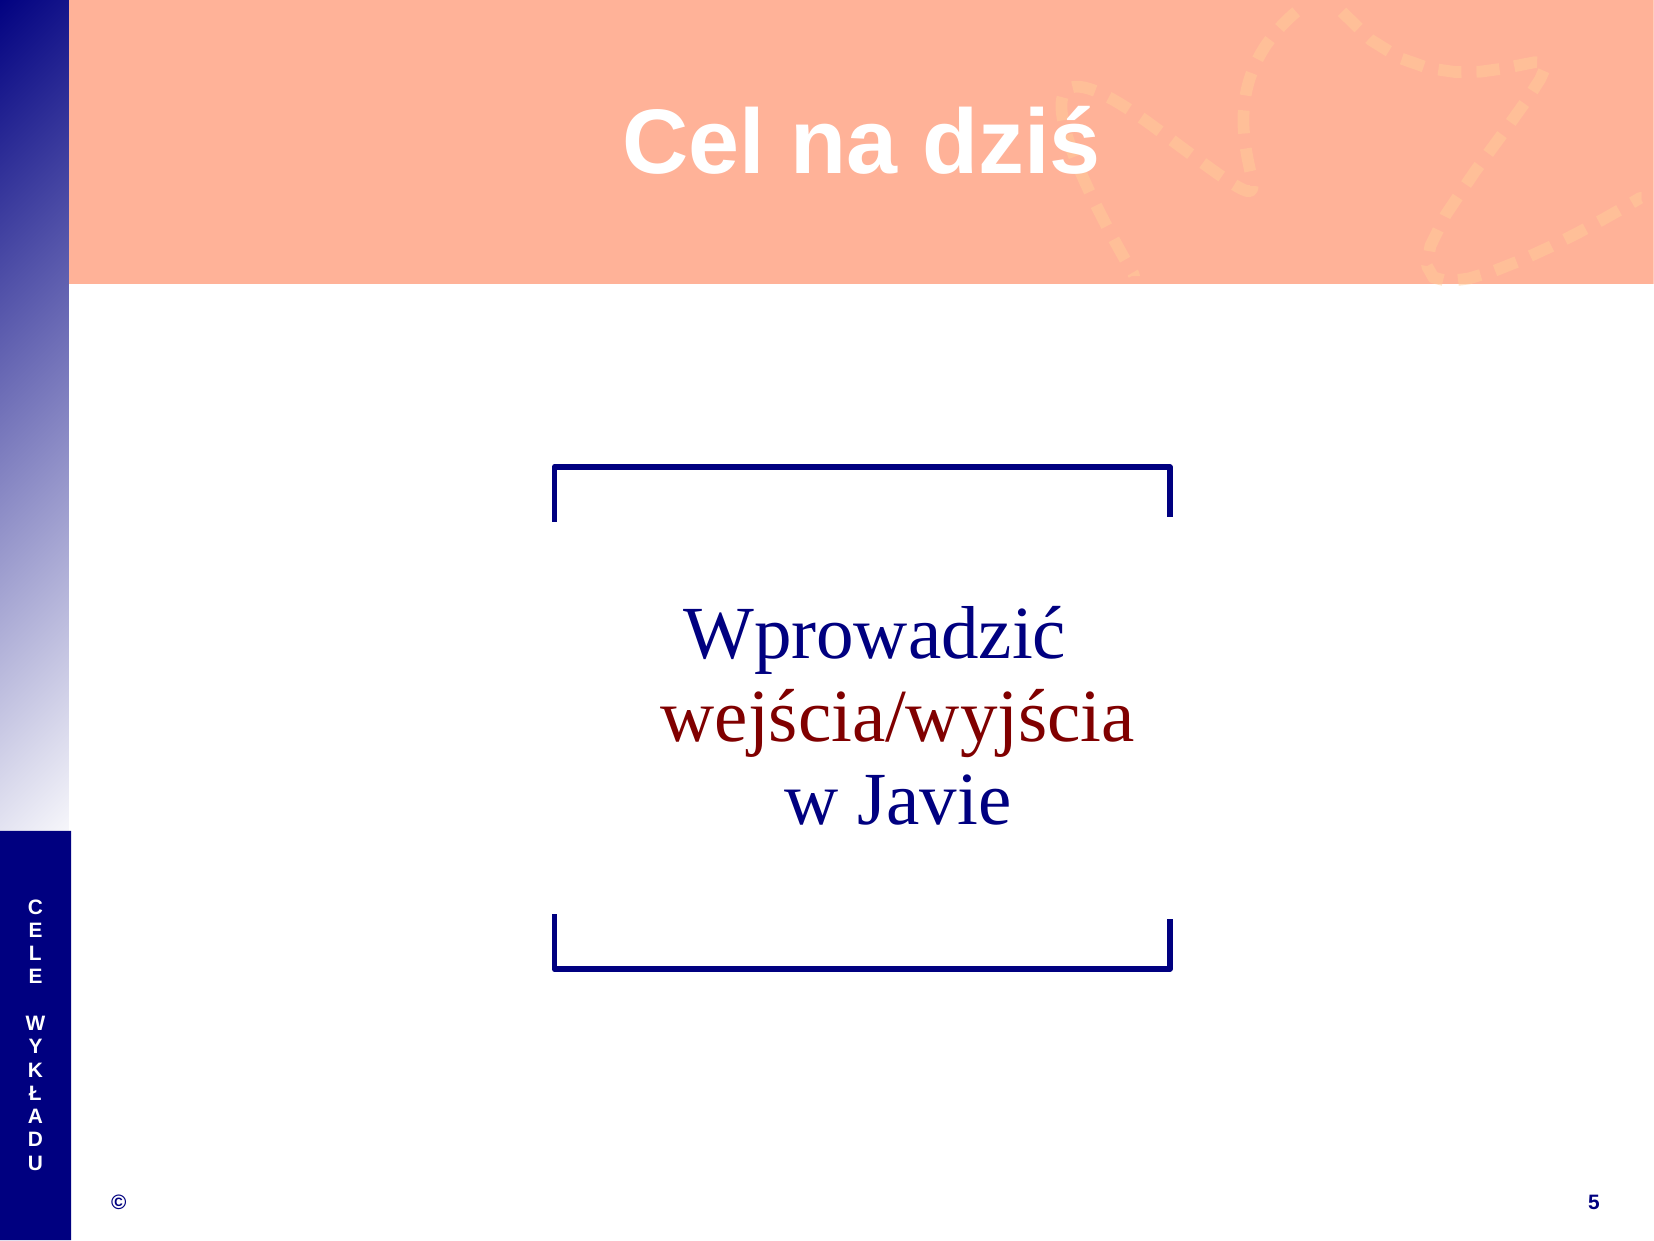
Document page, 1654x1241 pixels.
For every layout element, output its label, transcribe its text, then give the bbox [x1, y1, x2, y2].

text_box C E L E W Y K Ł A D U [0, 829, 71, 1241]
title Cel na dziś [70, 37, 1654, 246]
text_box Wprowadzić wejścia/wyjścia w Javie [565, 430, 1159, 1002]
